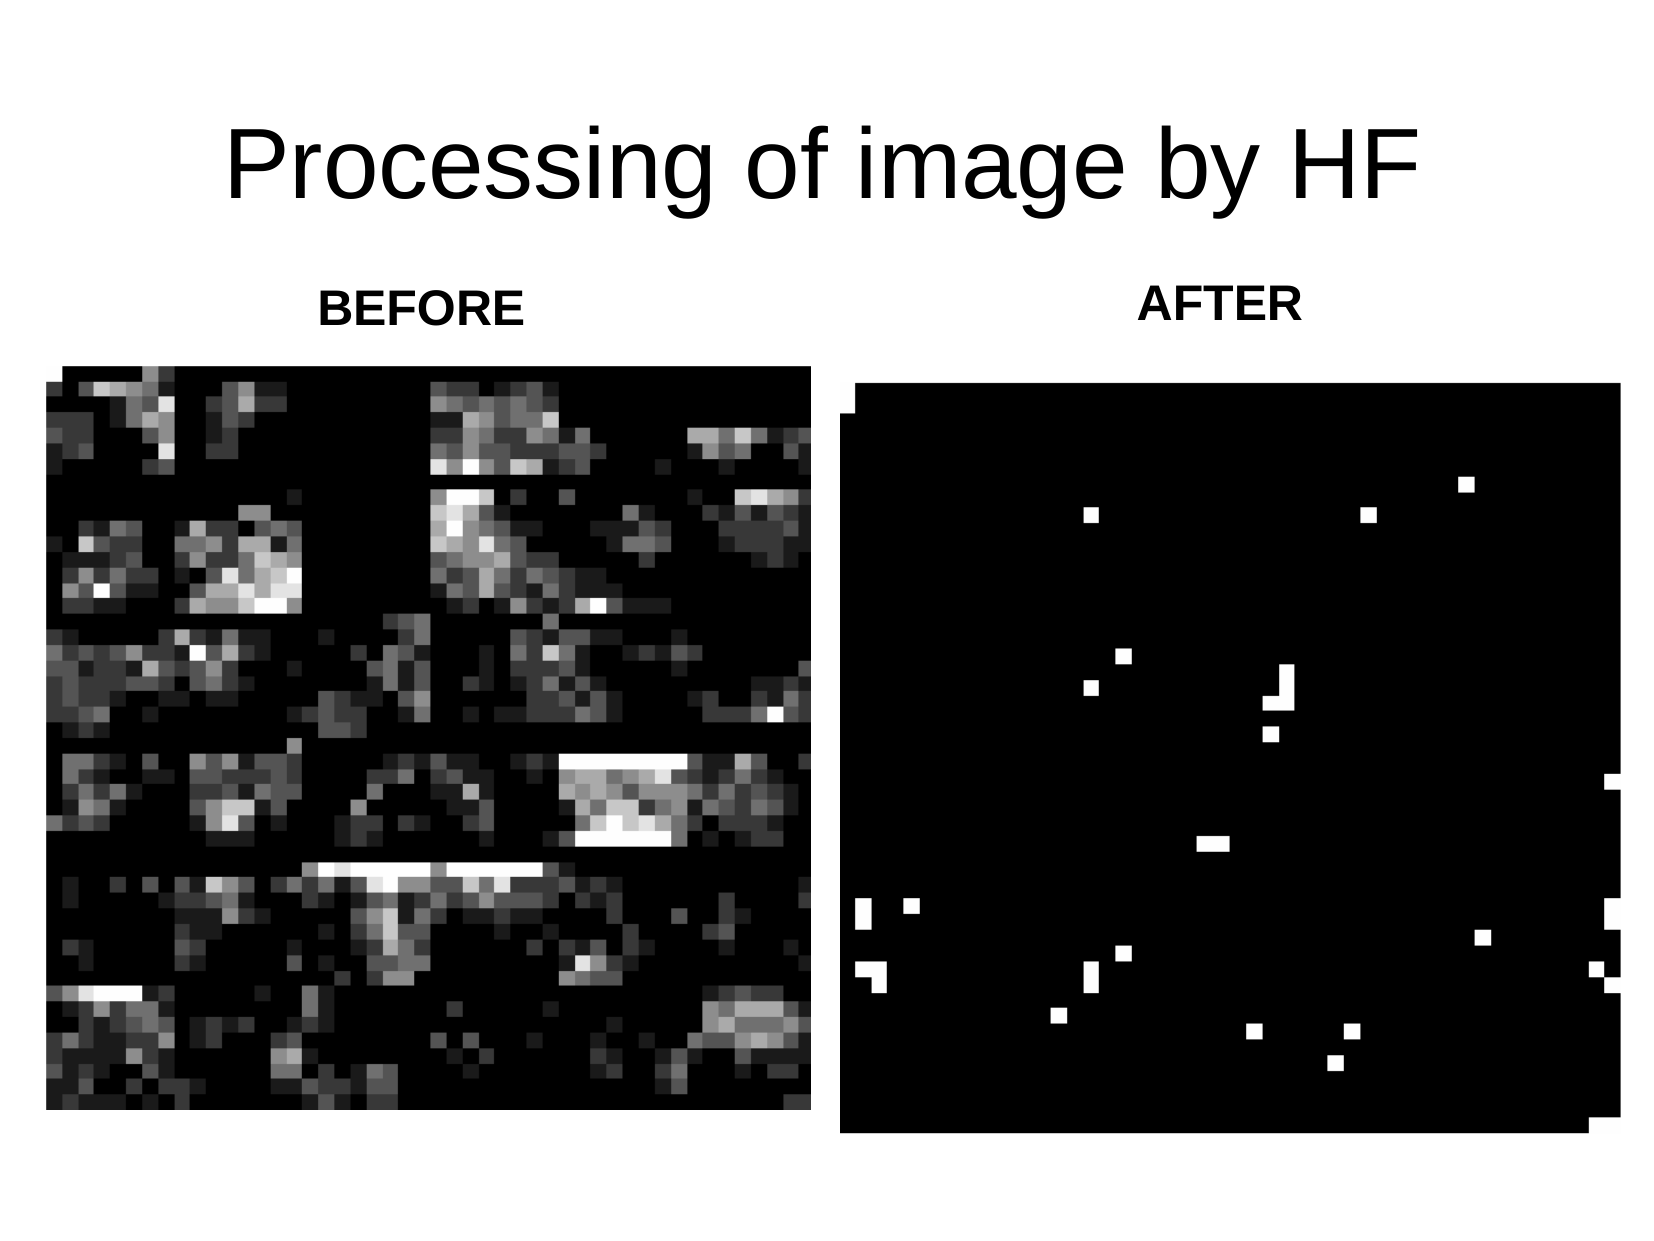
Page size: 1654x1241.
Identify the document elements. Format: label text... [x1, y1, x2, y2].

picture [840, 377, 1636, 1143]
title Processing of image by HF [45, 60, 1601, 268]
text_box BEFORE [302, 273, 541, 344]
text_box AFTER [1121, 267, 1382, 367]
picture [45, 359, 811, 1111]
